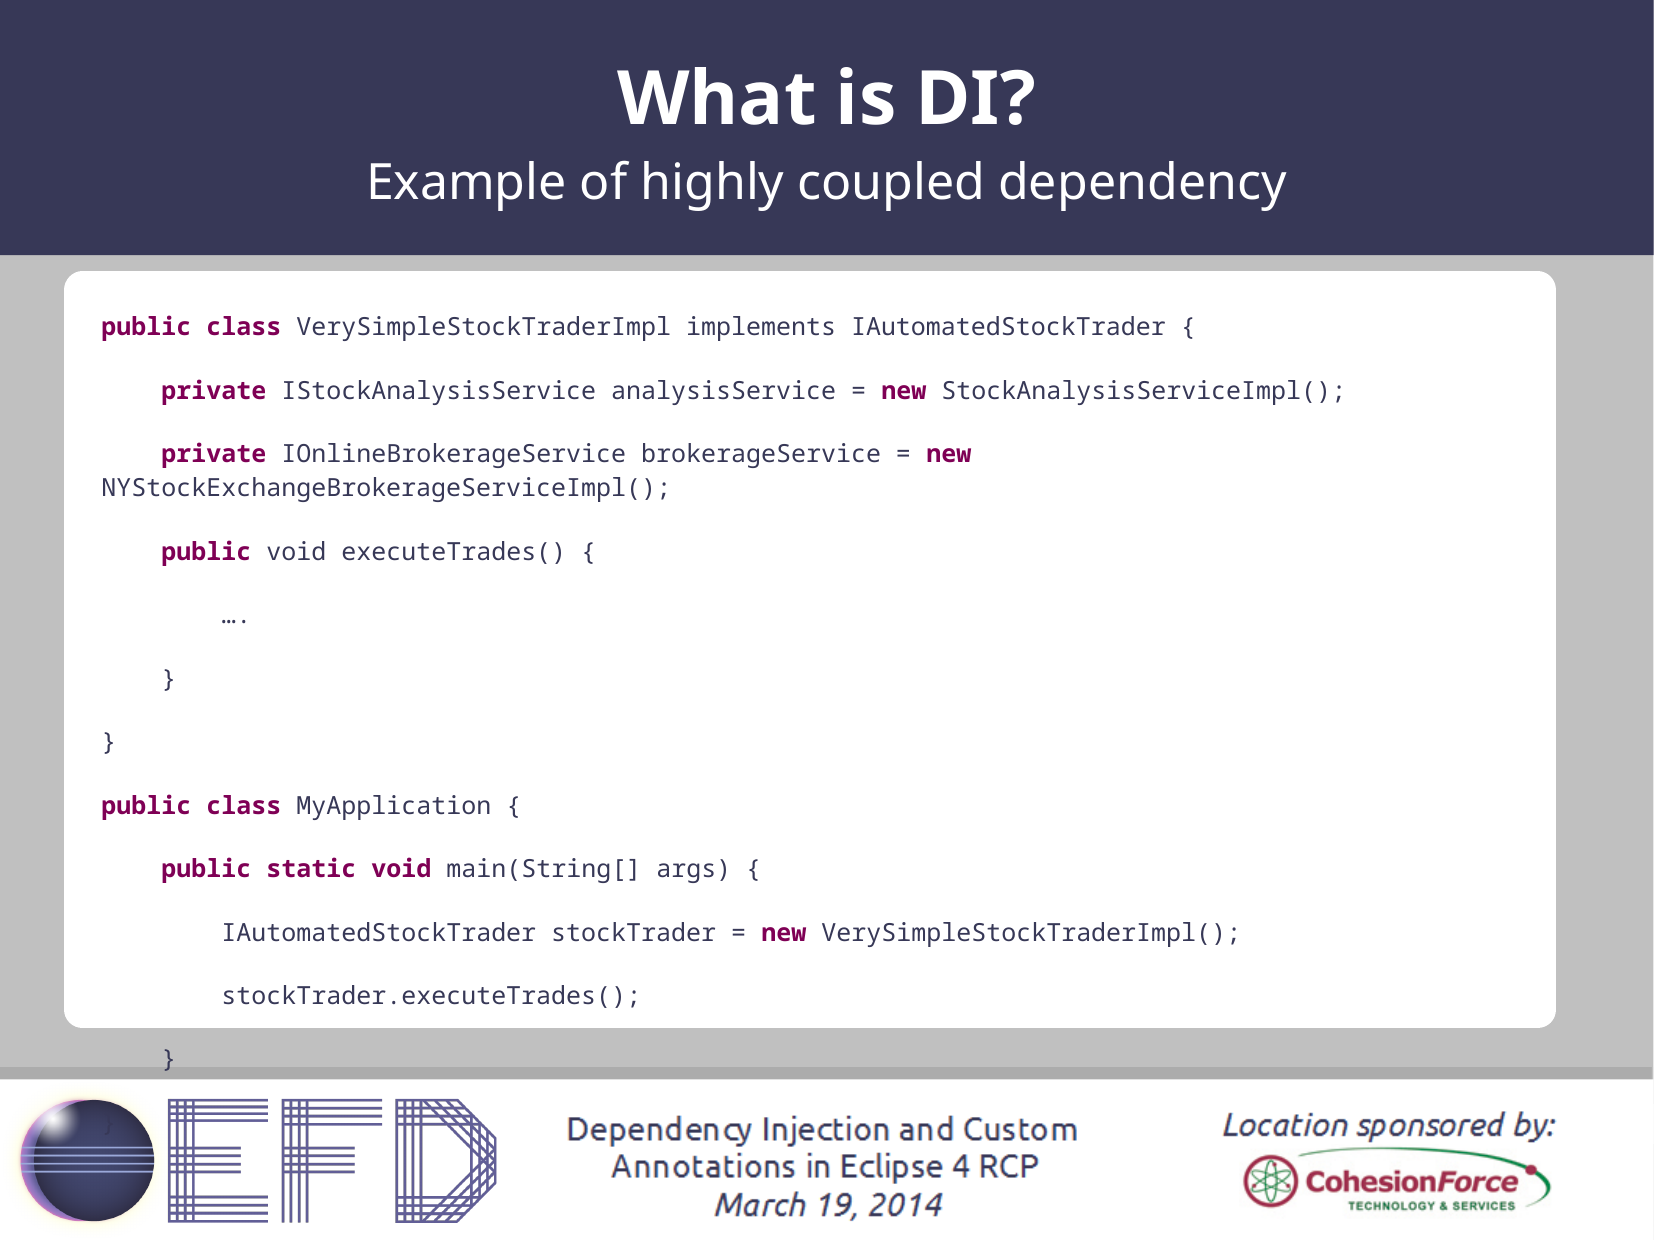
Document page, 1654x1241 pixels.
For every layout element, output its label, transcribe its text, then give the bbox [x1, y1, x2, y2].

title What is DI? Example of highly coupled dependency [82, 25, 1571, 233]
picture [0, 1079, 497, 1241]
list public class VerySimpleStockTraderImpl implements IAutomatedStockTrader { private IStockAnalysisService analysisService = new StockAnalysisServiceImpl(); private IOnlineBrokerageService brokerageService = new NYStockExchangeBrokerageServiceImpl(); public void executeTrades() { …. } } public class MyApplication { public static void main(String[] args) { IAutomatedStockTrader stockTrader = new VerySimpleStockTraderImpl(); stockTrader.executeTrades(); } } [82, 290, 1538, 1010]
picture [1110, 1104, 1654, 1241]
picture [549, 1082, 1105, 1241]
